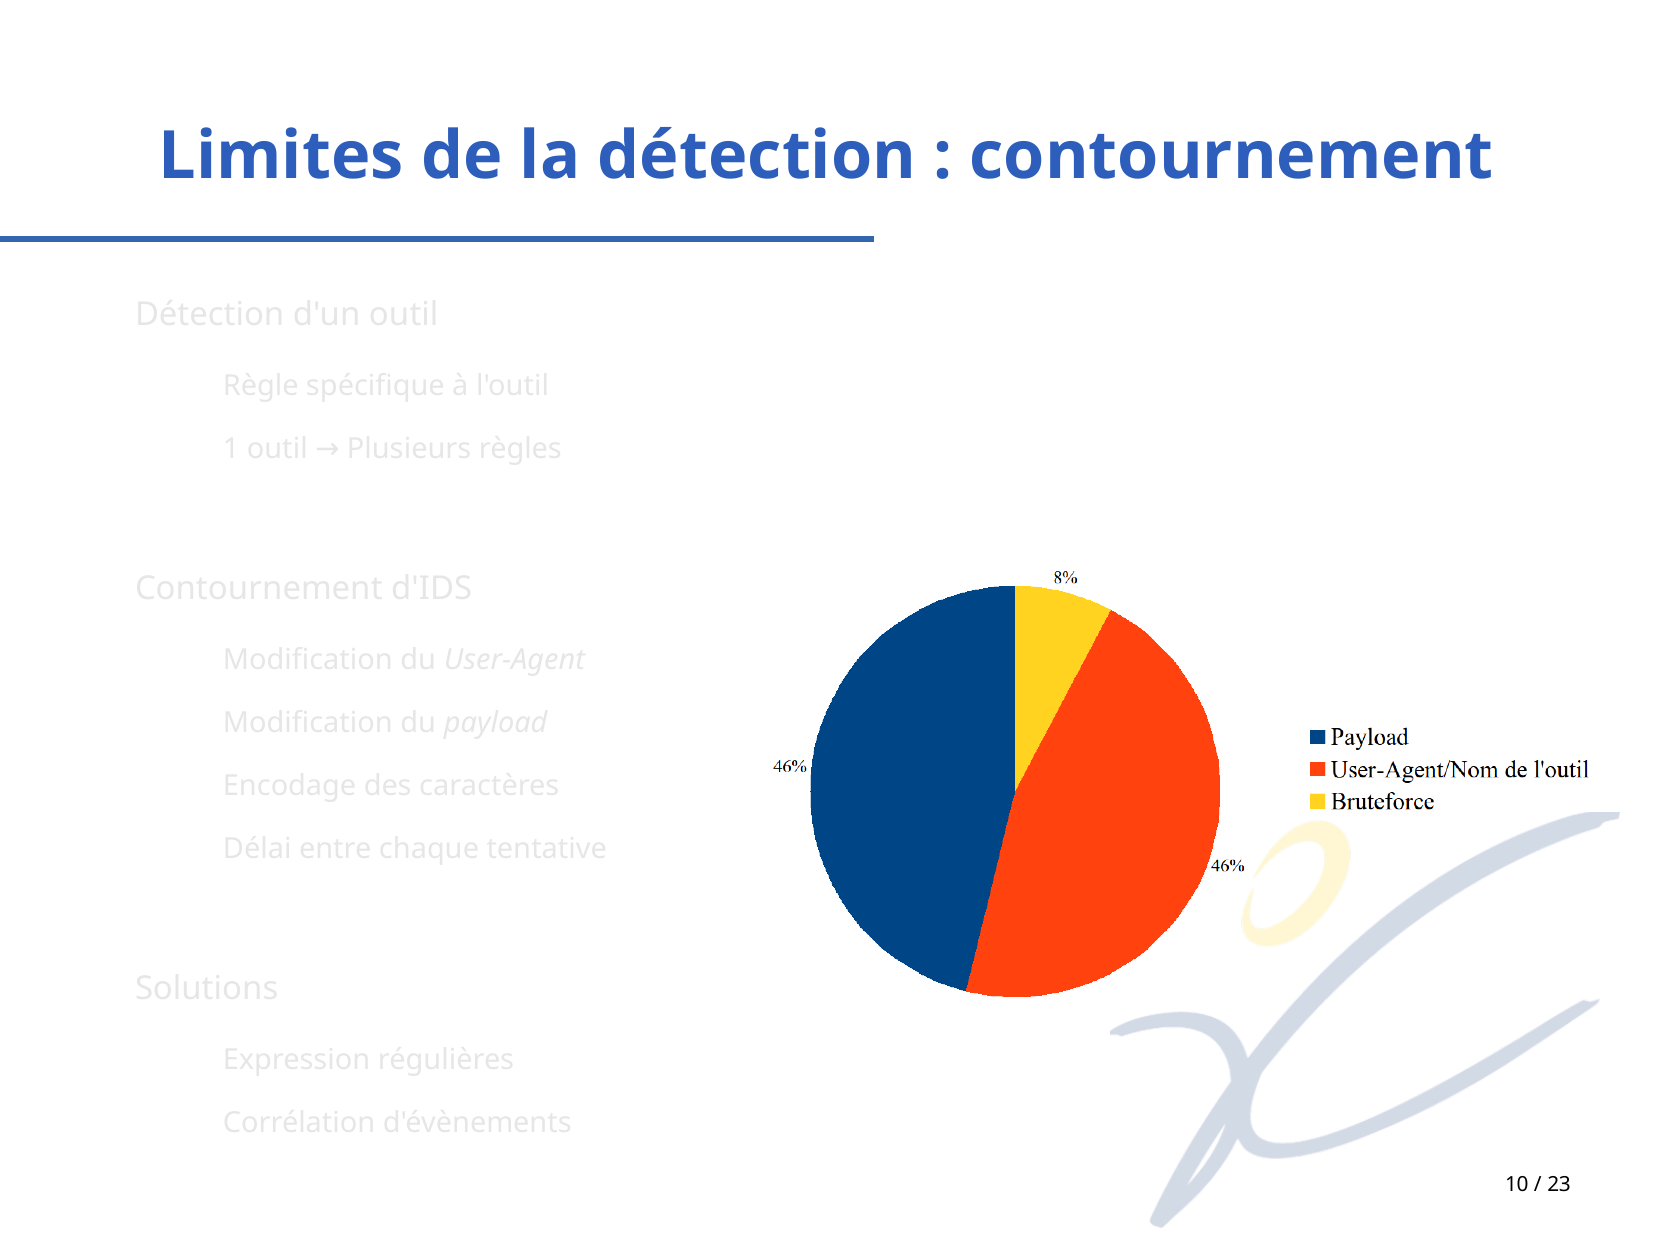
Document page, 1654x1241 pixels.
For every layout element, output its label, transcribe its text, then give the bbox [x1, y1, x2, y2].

picture [1533, 1176, 1540, 1191]
picture [1559, 1176, 1569, 1191]
picture [1548, 1176, 1558, 1191]
list Détection d'un outil Règle spécifique à l'outil 1 outil → Plusieurs règles Contournement d'IDS Modification du User-Agent Modification du payload Encodage des caractères Délai entre chaque tentative Solutions Expression régulières Corrélation d'évènements [82, 290, 1571, 1146]
title Limites de la détection : contournement [82, 49, 1571, 257]
picture [1517, 1176, 1527, 1191]
picture [773, 571, 1589, 997]
picture [1507, 1176, 1512, 1191]
